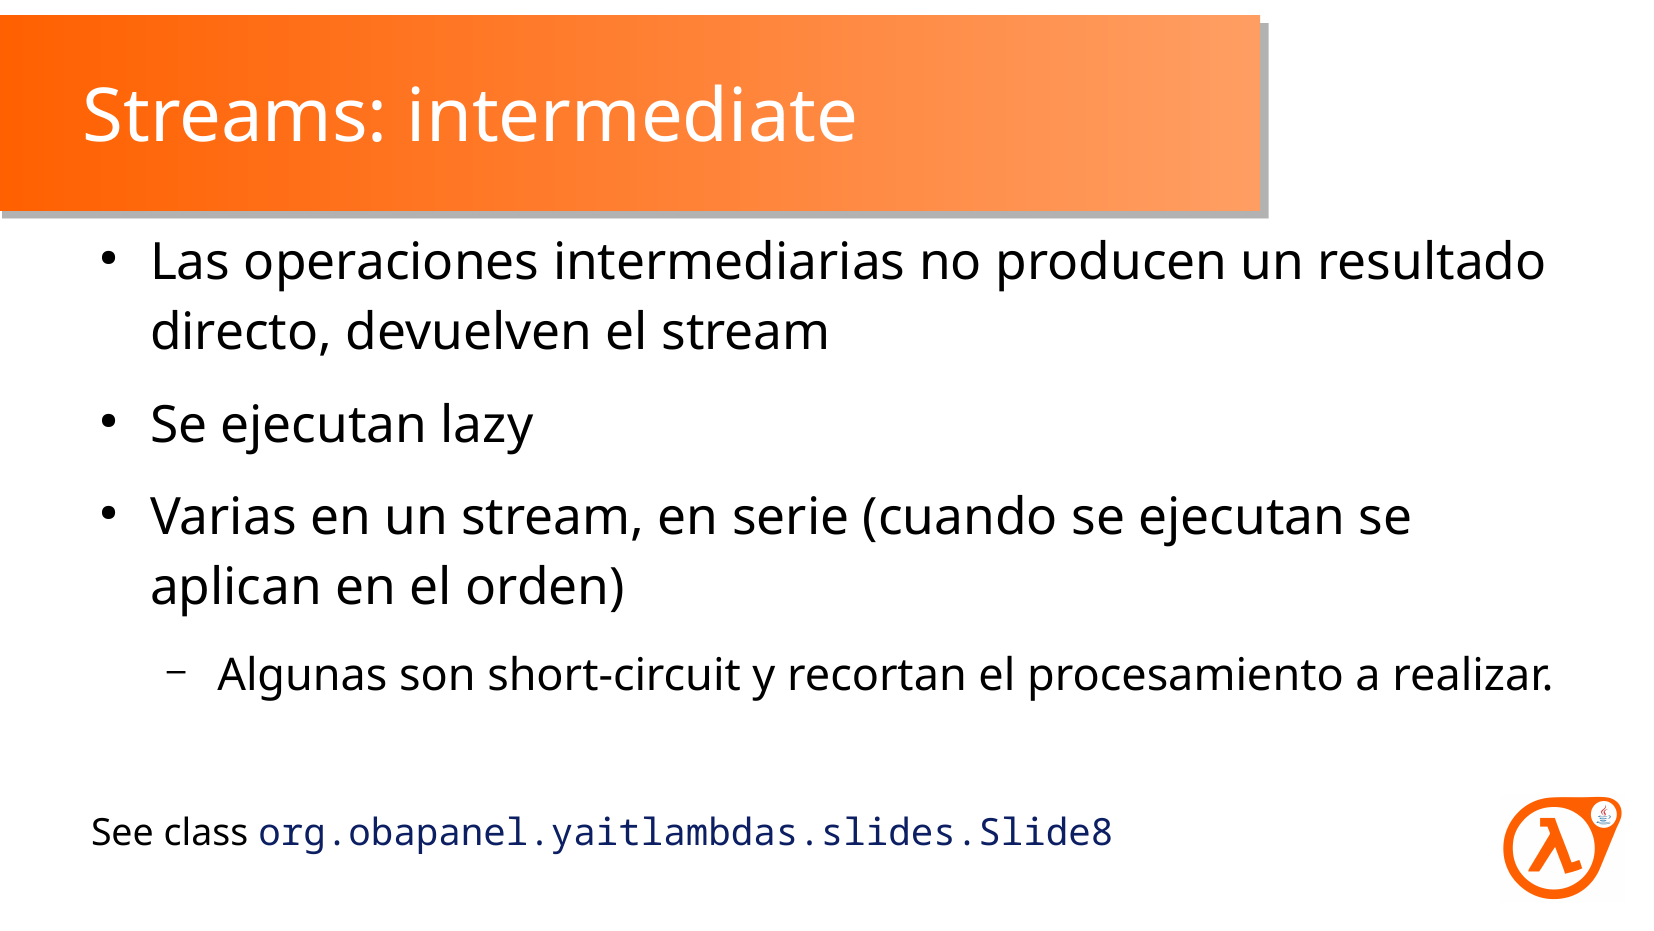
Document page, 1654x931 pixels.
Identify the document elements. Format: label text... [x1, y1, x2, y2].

picture [1500, 794, 1625, 903]
text_box See class org.obapanel.yaitlambdas.slides.Slide8 [76, 798, 1111, 856]
list Las operaciones intermediarias no producen un resultado directo, devuelven el stream Se ejecutan lazy Varias en un stream, en serie (cuando se ejecutan se aplican en el orden) Algunas son short-circuit y recortan el procesamiento a realizar. [82, 224, 1571, 764]
title Streams: intermediate [82, 35, 1235, 189]
